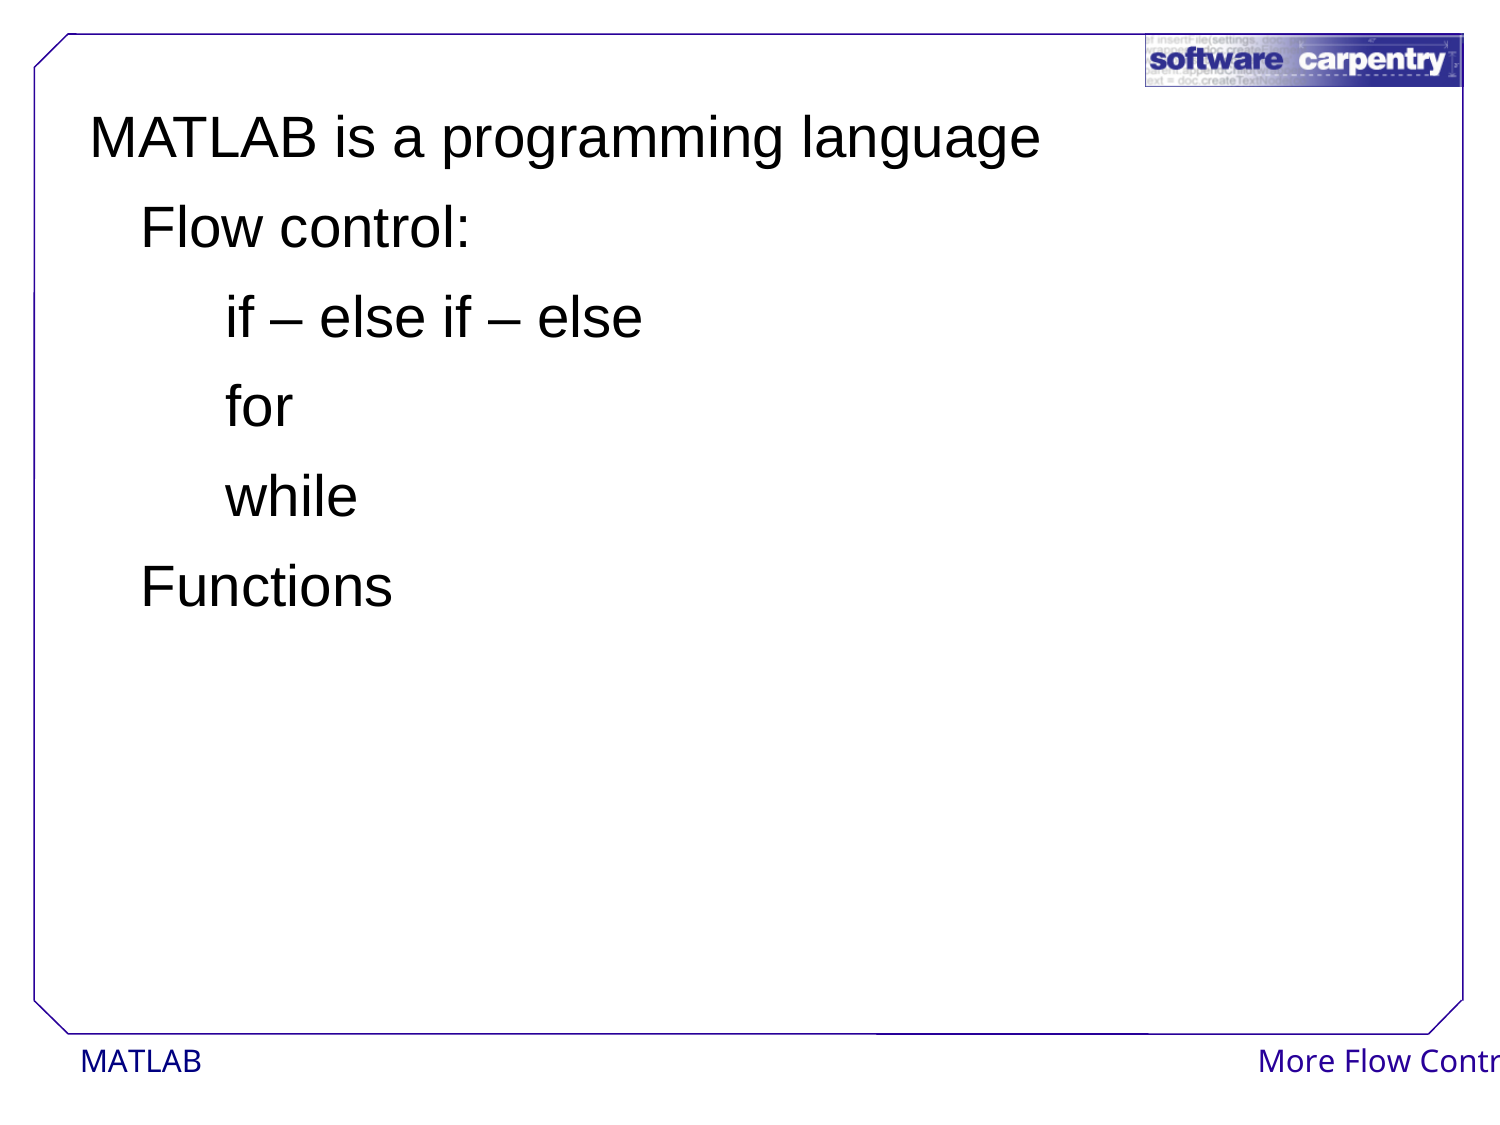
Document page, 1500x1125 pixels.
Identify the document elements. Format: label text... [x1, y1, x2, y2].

picture [1145, 33, 1464, 87]
list MATLAB is a programming language Flow control: if – else if – else for while Functions [75, 99, 1426, 1013]
